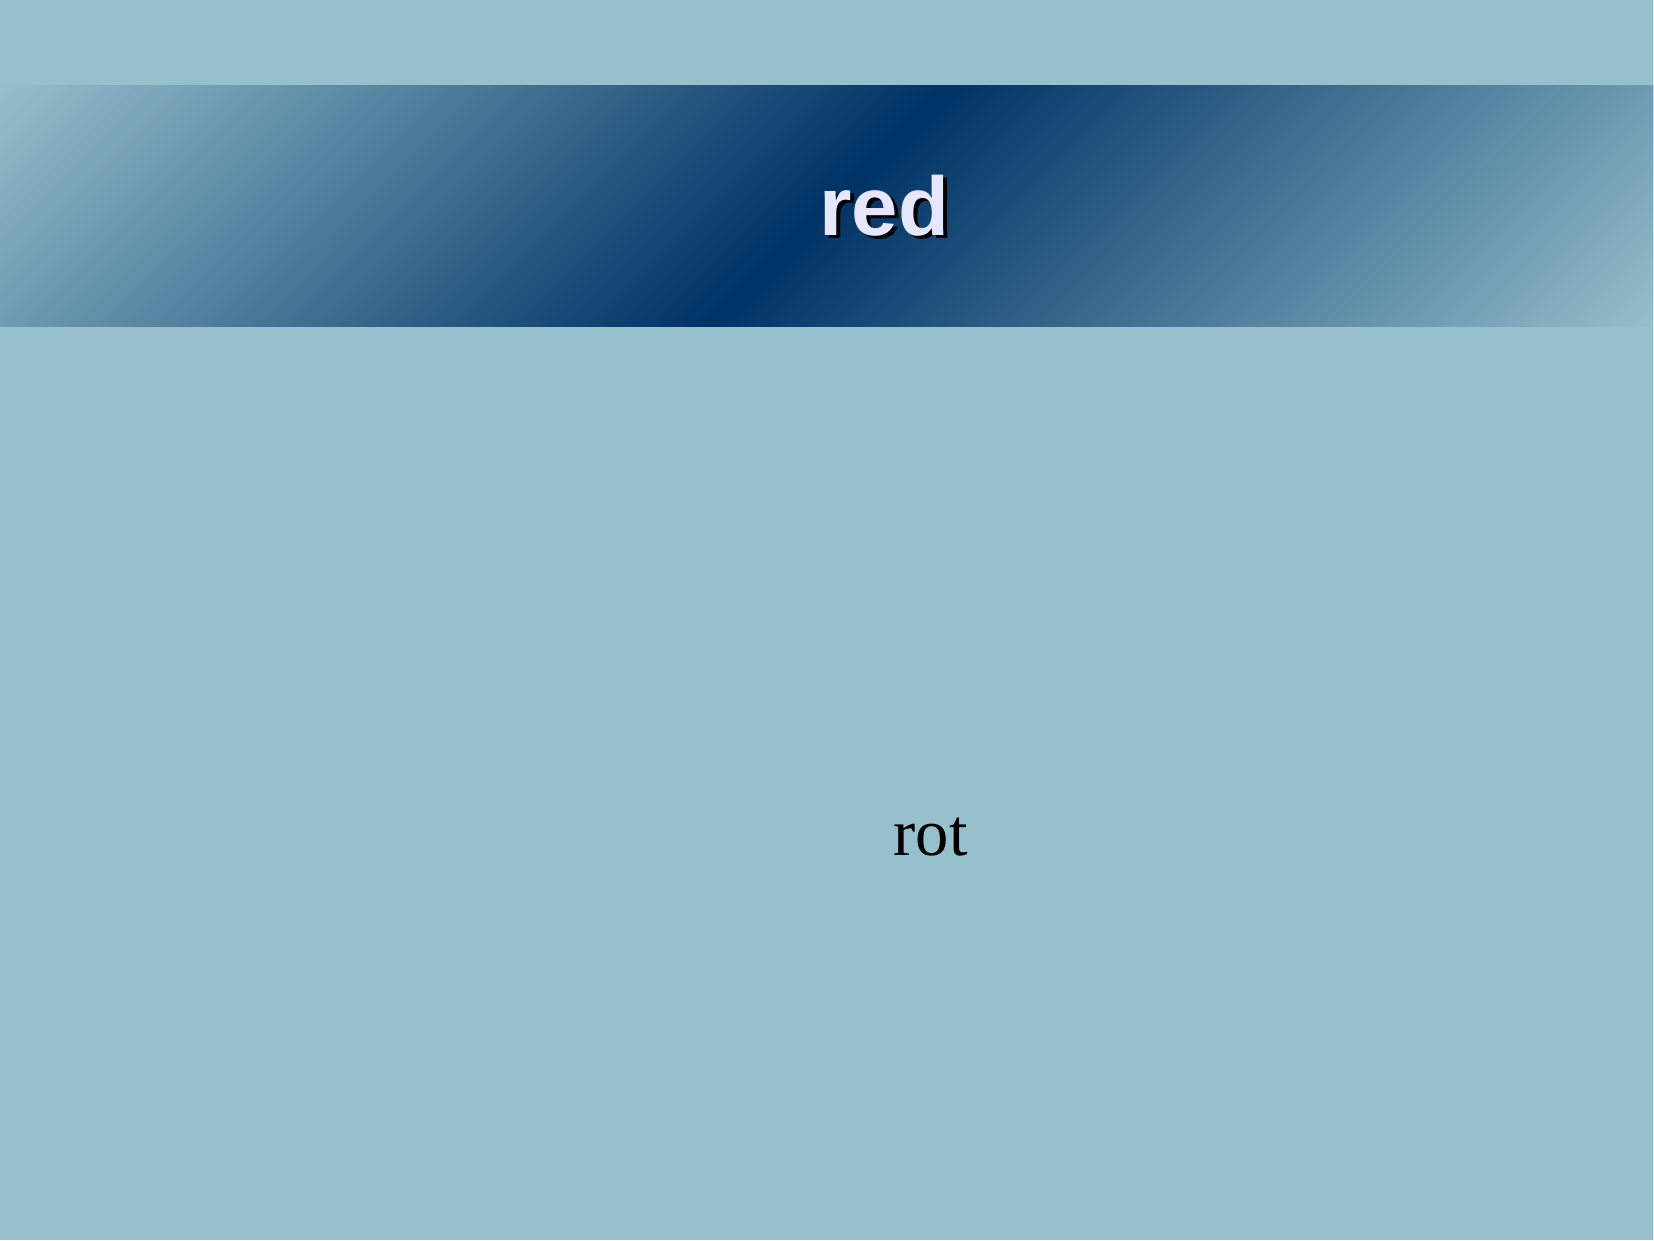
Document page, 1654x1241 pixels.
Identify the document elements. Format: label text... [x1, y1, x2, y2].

title red [202, 110, 1566, 303]
subtitle rot [263, 449, 1598, 1216]
